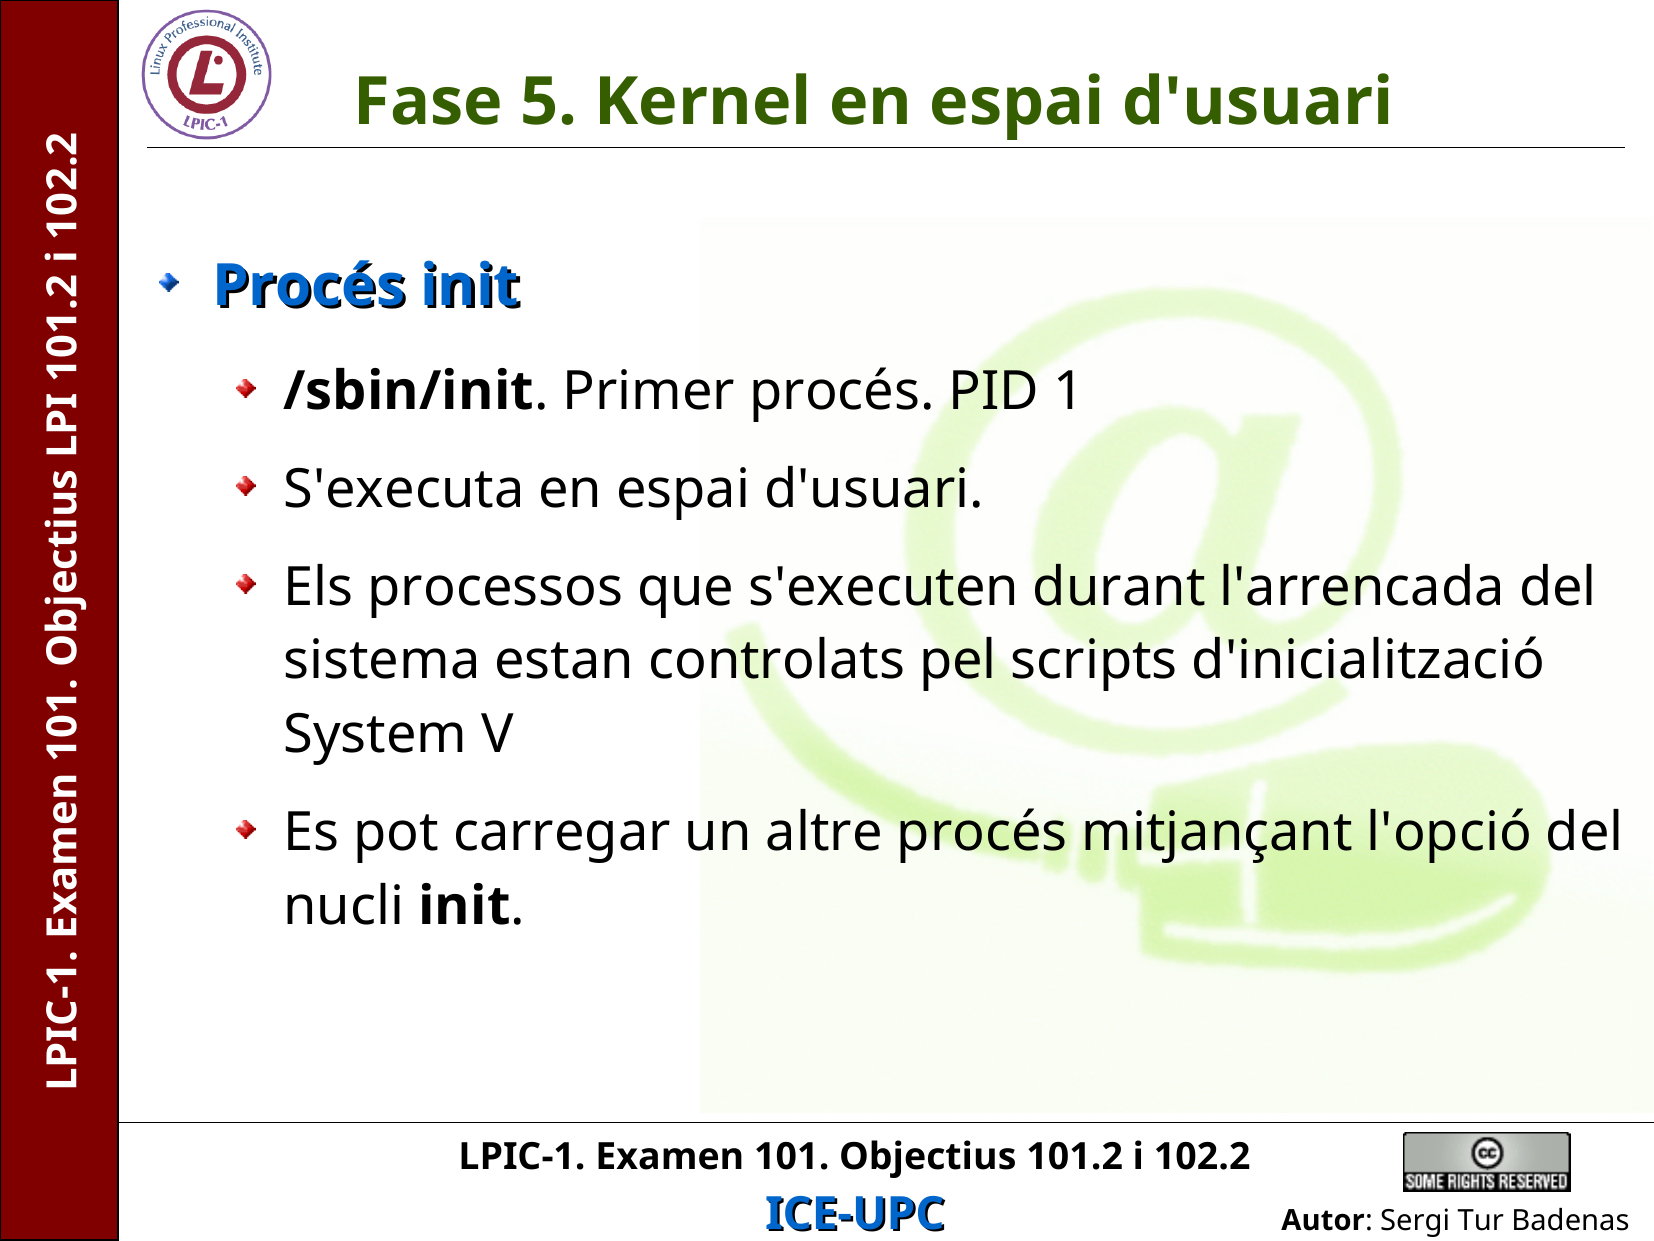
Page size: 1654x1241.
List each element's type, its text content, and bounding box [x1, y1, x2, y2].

picture [135, 5, 277, 55]
title Fase 5. Kernel en espai d'usuari [129, 55, 1619, 142]
picture [1403, 1132, 1571, 1192]
picture [700, 217, 1654, 1113]
list Procés init /sbin/init. Primer procés. PID 1 S'executa en espai d'usuari. Els processos que s'executen durant l'arrencada del sistema estan controlats pel scripts d'inicialització System V Es pot carregar un altre procés mitjançant l'opció del nucli init. [141, 242, 1630, 1078]
